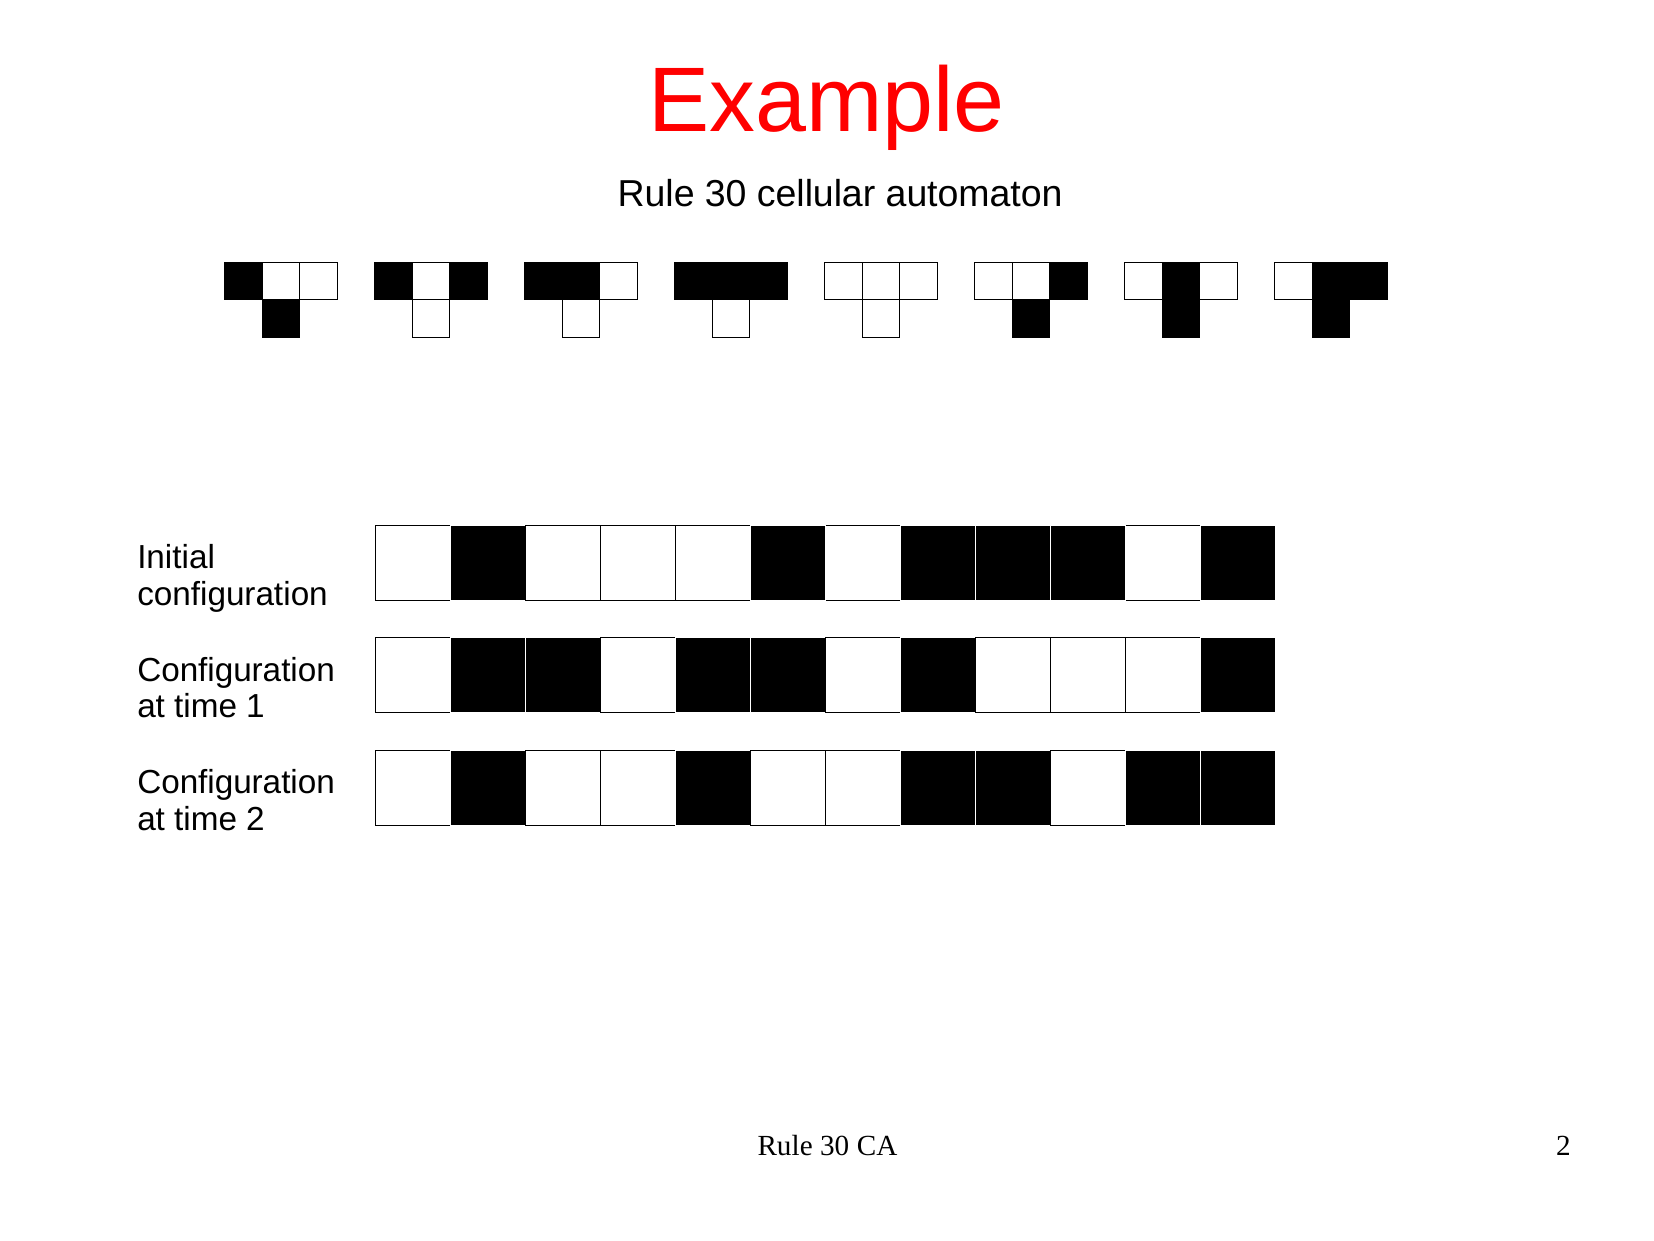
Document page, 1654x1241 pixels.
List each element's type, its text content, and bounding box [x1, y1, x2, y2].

text_box [524, 262, 638, 338]
text_box [224, 262, 338, 338]
text_box [375, 750, 1276, 826]
title Example [82, 48, 1571, 152]
text_box [1124, 262, 1238, 338]
text_box [375, 637, 1276, 713]
text_box Configuration at time 2 [118, 751, 355, 851]
text_box [1274, 262, 1388, 338]
text_box Initial configuration [118, 526, 348, 626]
text_box [824, 262, 938, 338]
text_box [974, 262, 1088, 338]
text_box [375, 525, 1276, 601]
text_box [374, 262, 488, 338]
text_box Rule 30 cellular automaton [600, 162, 1081, 226]
text_box [674, 262, 788, 338]
text_box Configuration at time 1 [118, 639, 374, 738]
